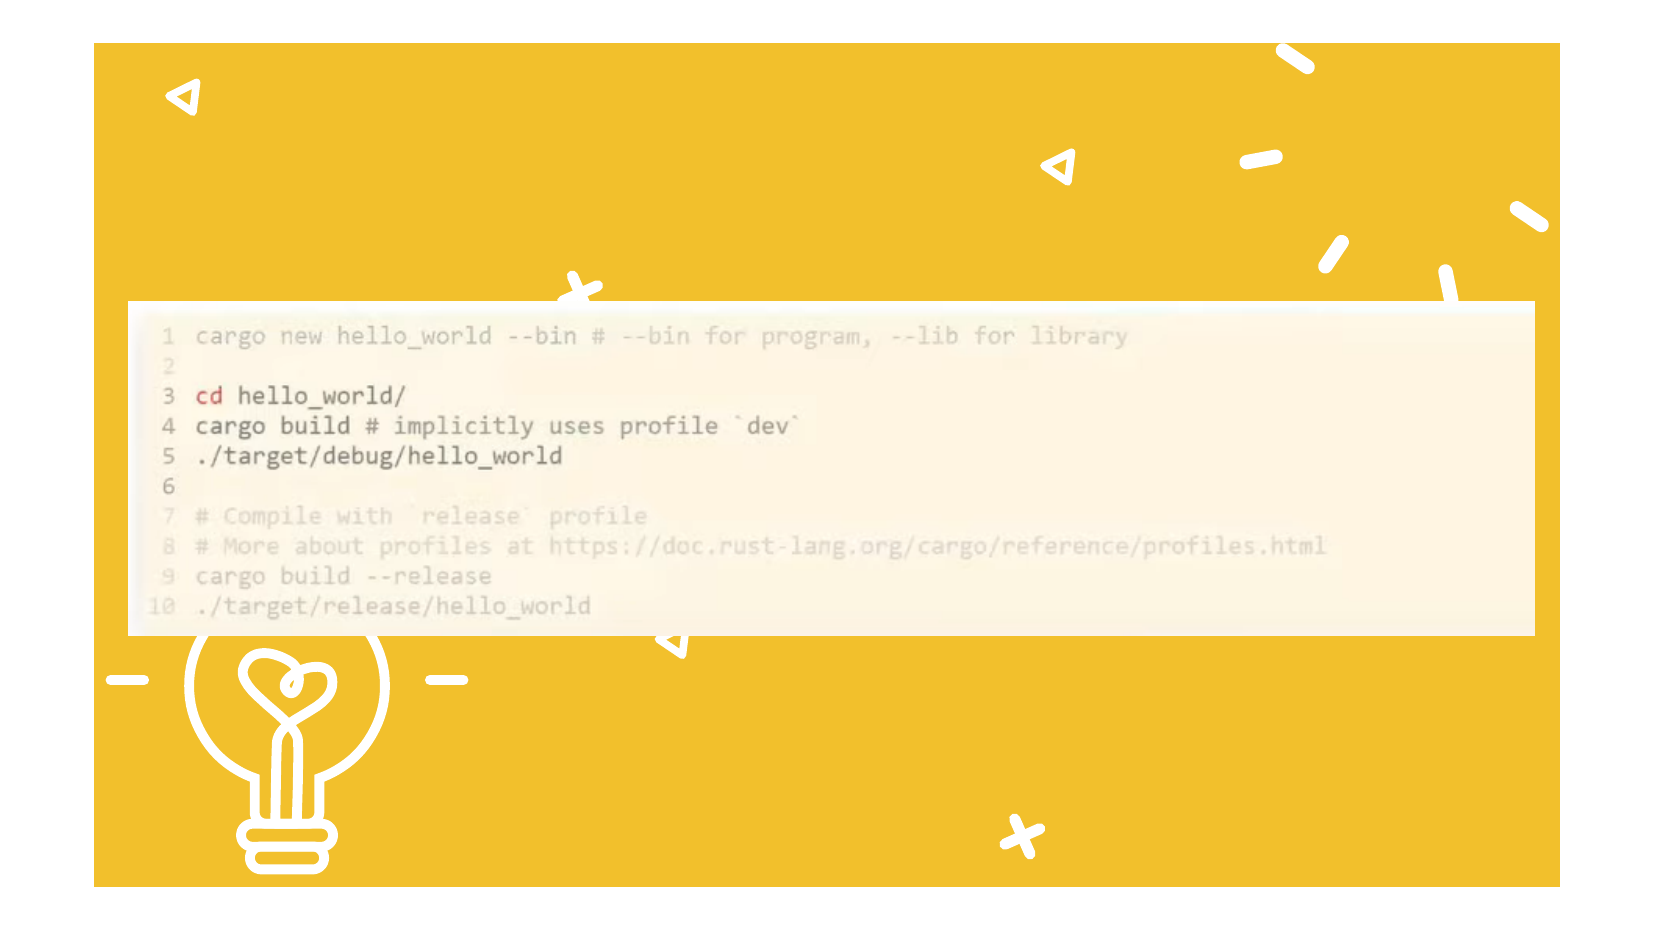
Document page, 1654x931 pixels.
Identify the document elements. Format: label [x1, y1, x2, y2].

picture [128, 301, 1535, 636]
